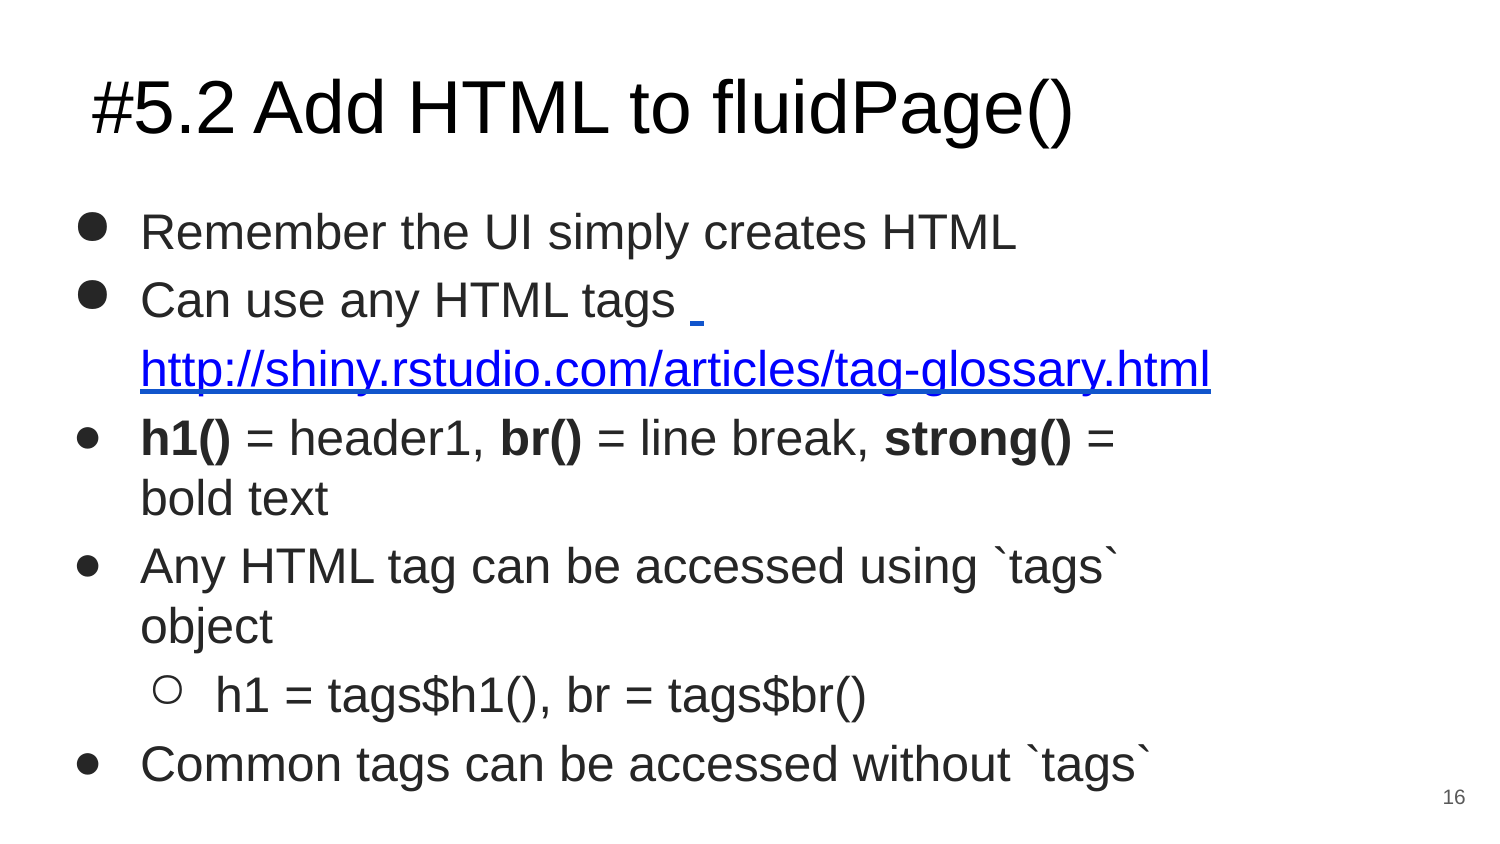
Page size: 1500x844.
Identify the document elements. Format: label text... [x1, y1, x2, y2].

slide_number <number> [1438, 783, 1470, 844]
text_box Remember the UI simply creates HTML Can use any HTML tags http://shiny.rstudio.com/articles/tag-glossary.html h1() = header1, br() = line break, strong() = bold text Any HTML tag can be accessed using `tags` object h1 = tags$h1(), br = tags$br() Common tags can be accessed without `tags` [70, 188, 1322, 792]
title #5.2 Add HTML to fluidPage() [90, 56, 1164, 188]
